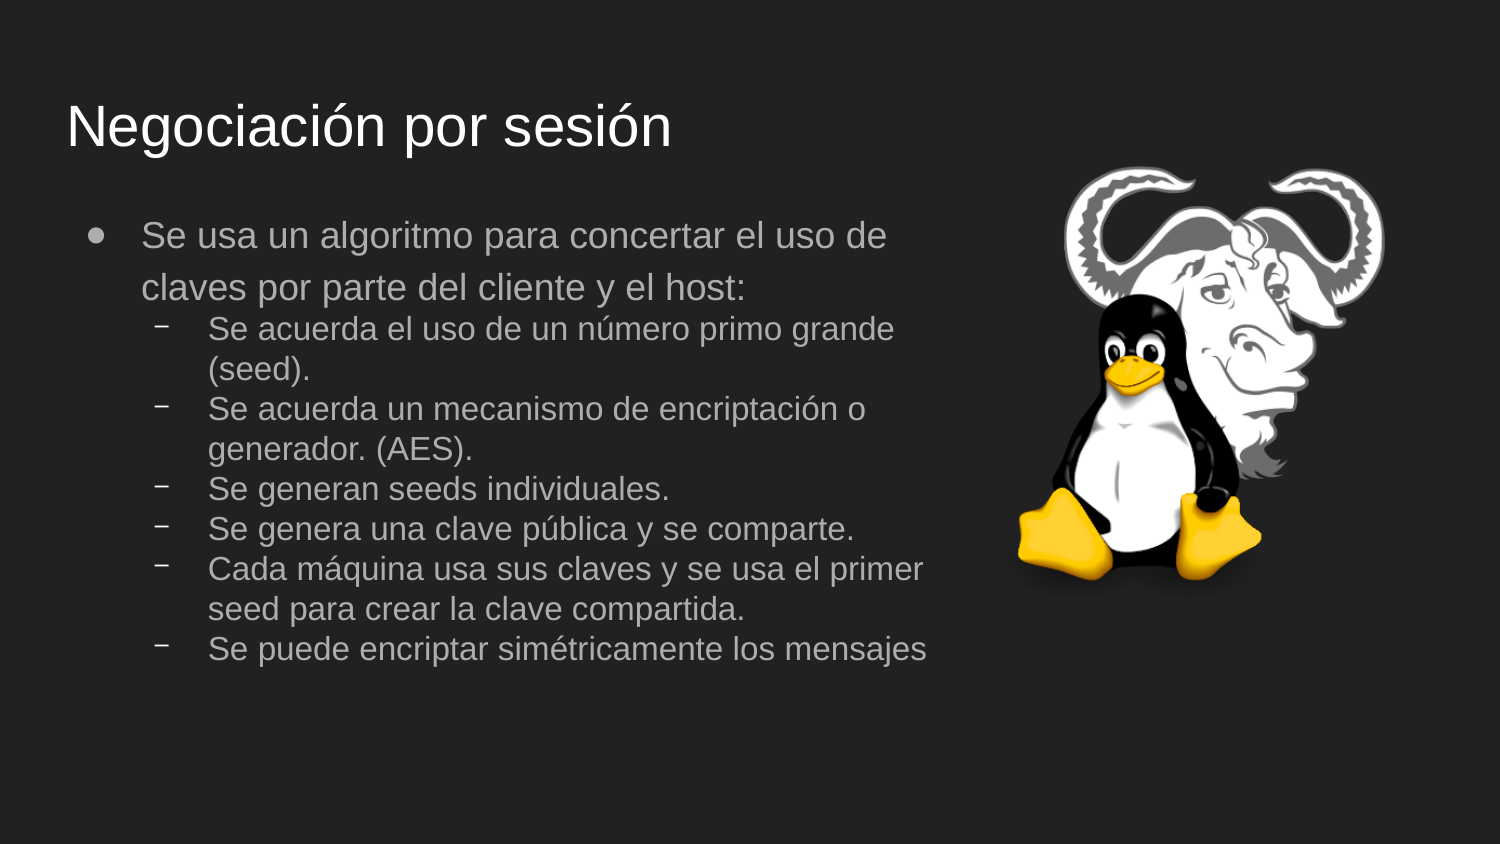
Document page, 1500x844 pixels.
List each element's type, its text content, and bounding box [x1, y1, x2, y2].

title Negociación por sesión [51, 72, 1449, 167]
picture [1002, 166, 1385, 601]
list Se usa un algoritmo para concertar el uso de claves por parte del cliente y el host: Se acuerda el uso de un número primo grande (seed). Se acuerda un mecanismo de encriptación o generador. (AES). Se generan seeds individuales. Se genera una clave pública y se comparte. Cada máquina usa sus claves y se usa el primer seed para crear la clave compartida. Se puede encriptar simétricamente los mensajes [51, 189, 991, 750]
